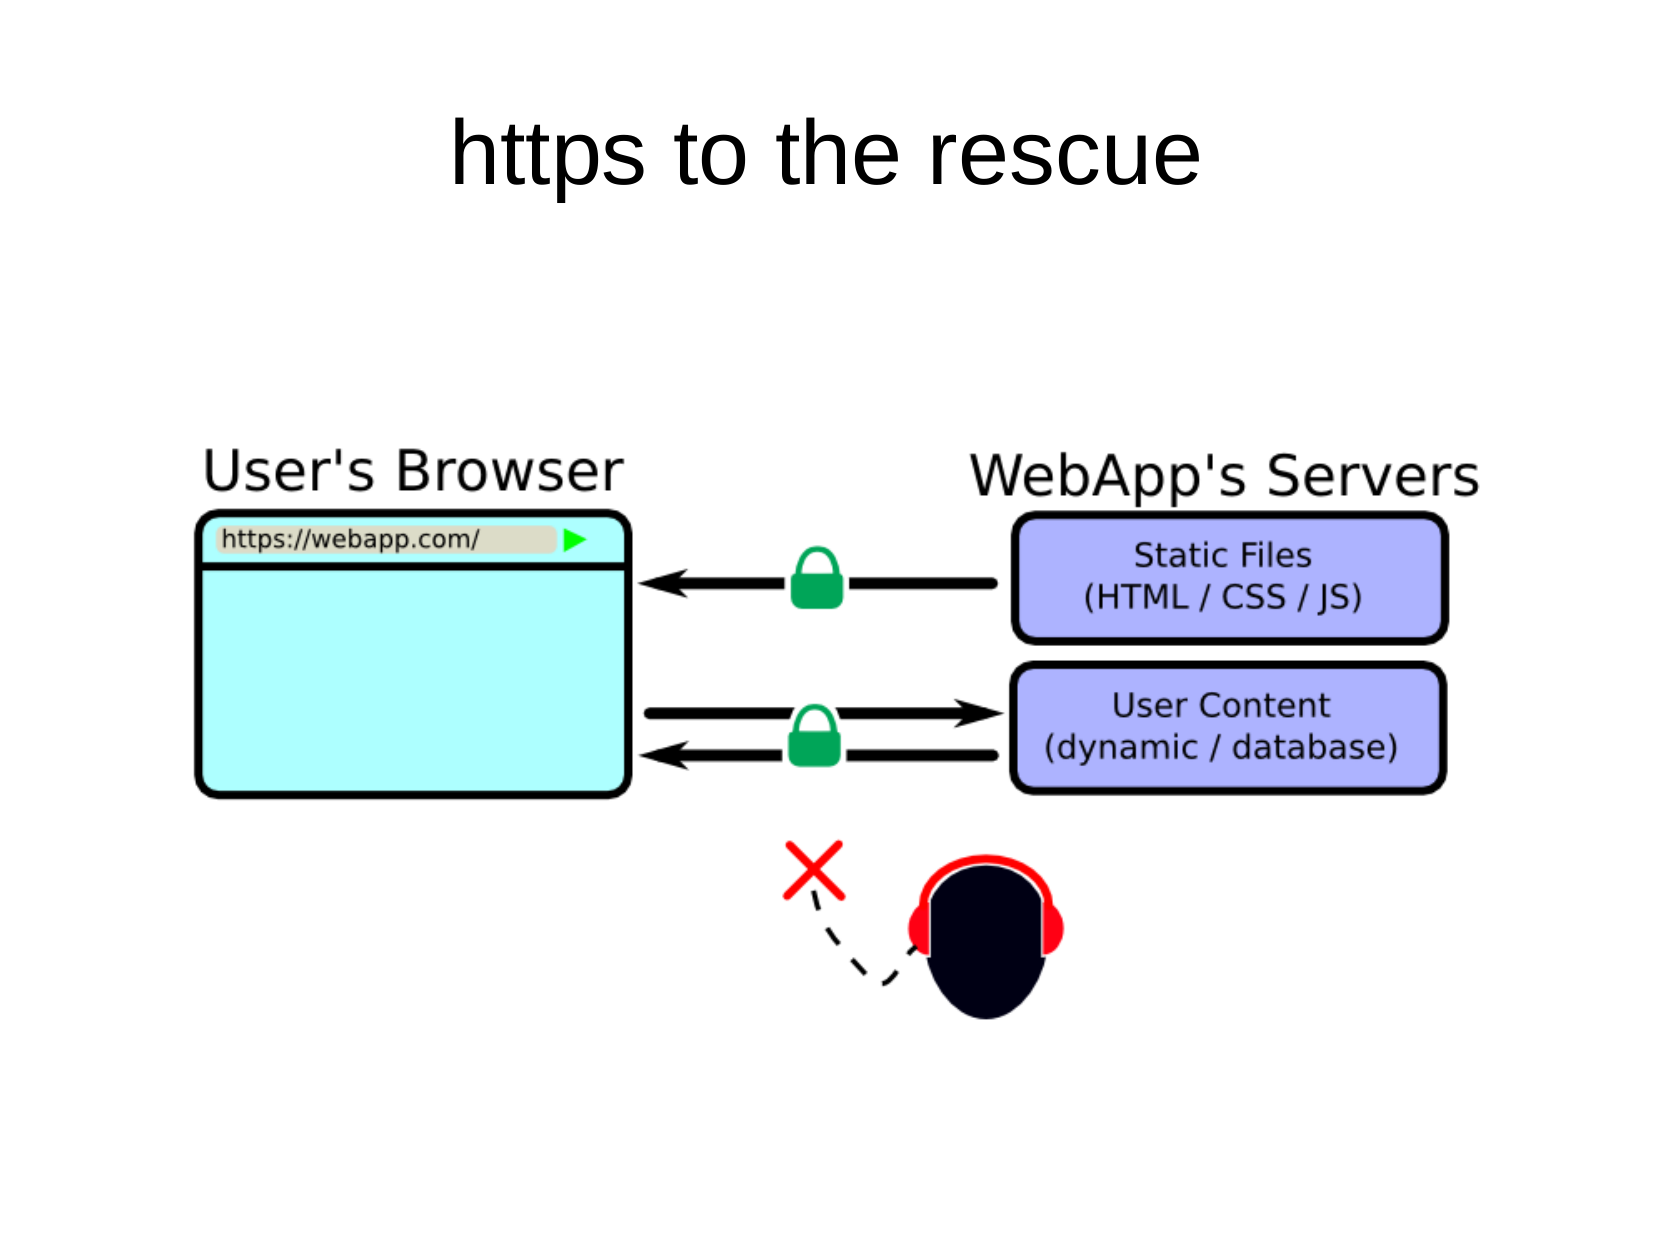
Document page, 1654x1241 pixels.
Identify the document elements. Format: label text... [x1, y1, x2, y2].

picture [106, 394, 1553, 1093]
title https to the rescue [82, 49, 1571, 257]
